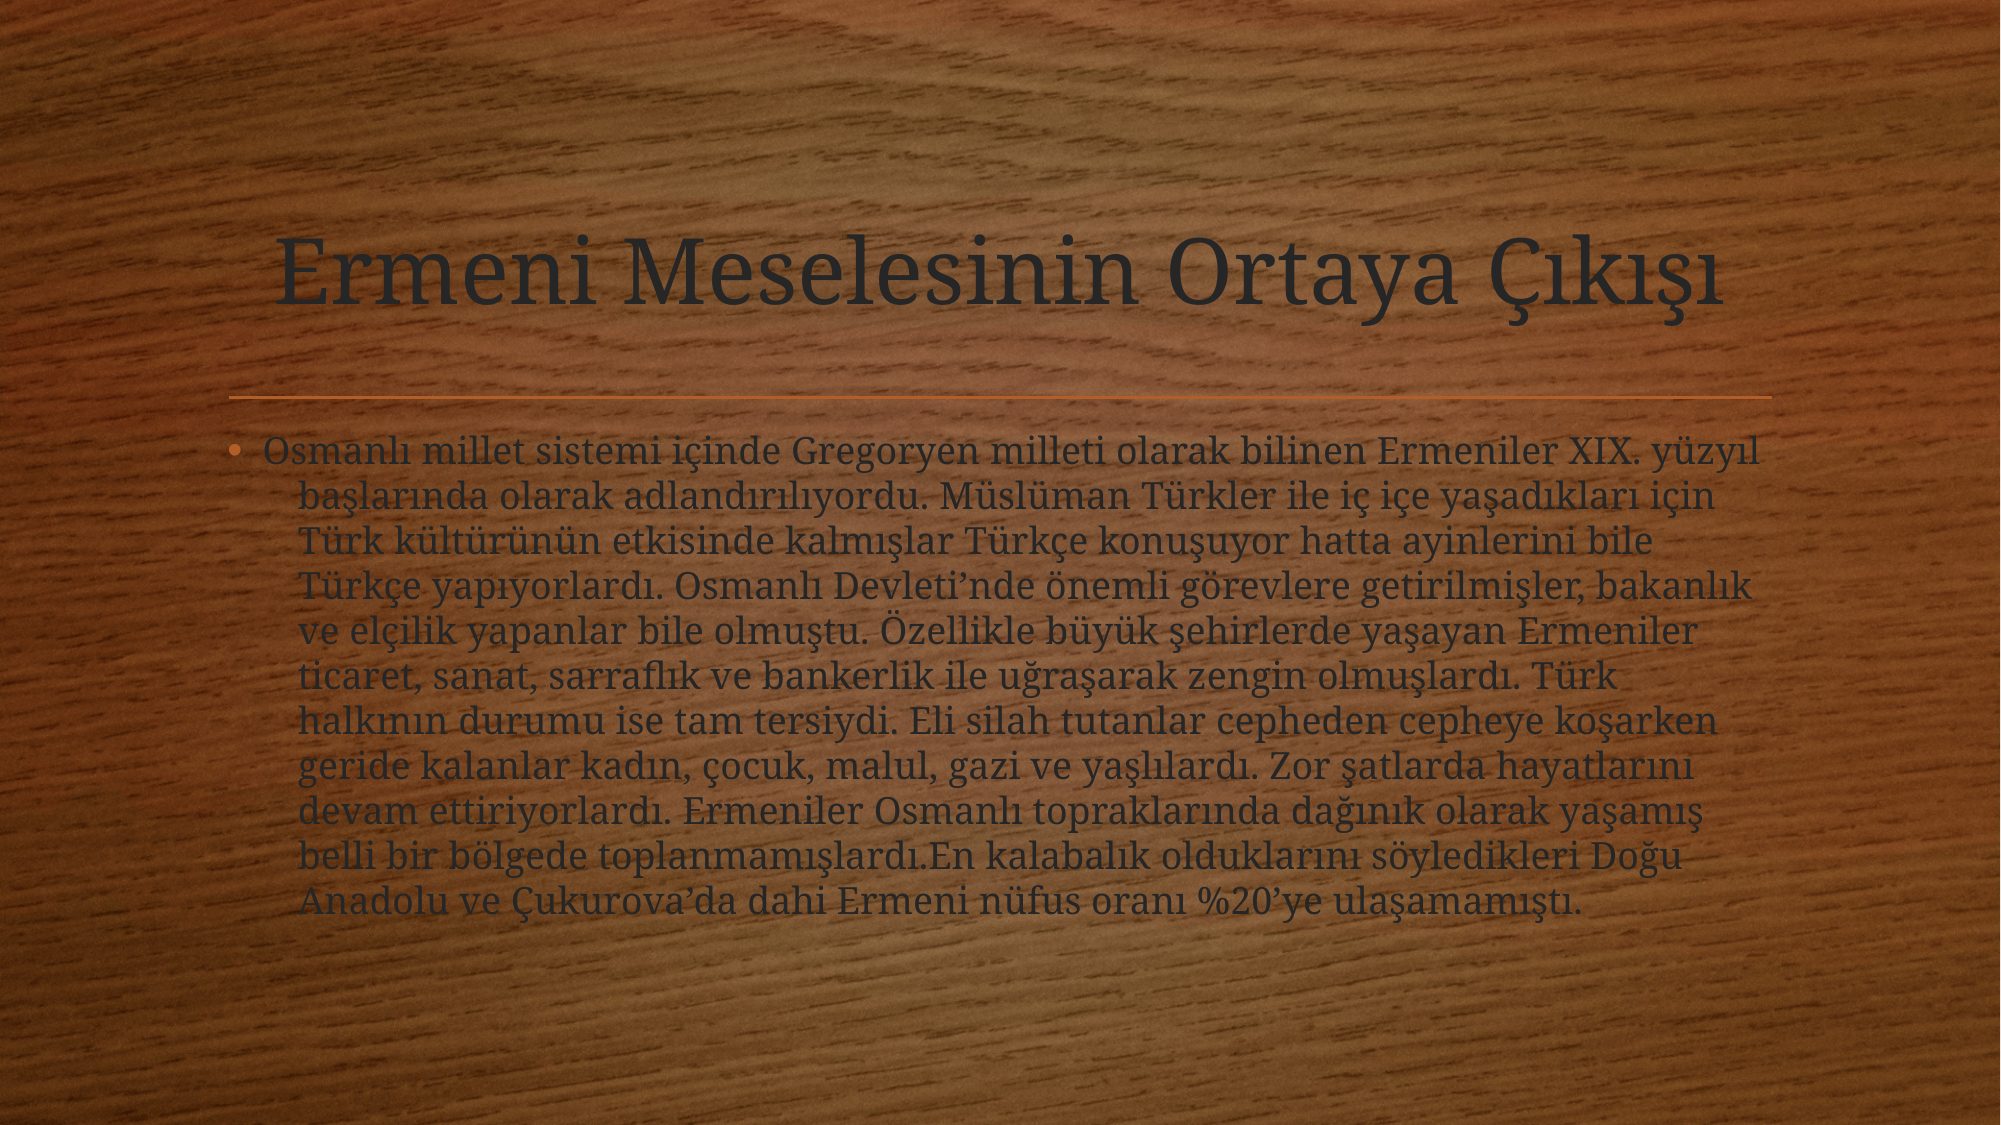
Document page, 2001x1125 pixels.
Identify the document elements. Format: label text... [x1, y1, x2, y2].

list Osmanlı millet sistemi içinde Gregoryen milleti olarak bilinen Ermeniler XIX. yüzyıl başlarında olarak adlandırılıyordu. Müslüman Türkler ile iç içe yaşadıkları için Türk kültürünün etkisinde kalmışlar Türkçe konuşuyor hatta ayinlerini bile Türkçe yapıyorlardı. Osmanlı Devleti’nde önemli görevlere getirilmişler, bakanlık ve elçilik yapanlar bile olmuştu. Özellikle büyük şehirlerde yaşayan Ermeniler ticaret, sanat, sarraflık ve bankerlik ile uğraşarak zengin olmuşlardı. Türk halkının durumu ise tam tersiydi. Eli silah tutanlar cepheden cepheye koşarken geride kalanlar kadın, çocuk, malul, gazi ve yaşlılardı. Zor şatlarda hayatlarını devam ettiriyorlardı. Ermeniler Osmanlı topraklarında dağınık olarak yaşamış belli bir bölgede toplanmamışlardı.En kalabalık olduklarını söyledikleri Doğu Anadolu ve Çukurova’da dahi Ermeni nüfus oranı %20’ye ulaşamamıştı. [212, 419, 1788, 964]
title Ermeni Meselesinin Ortaya Çıkışı [212, 161, 1788, 376]
